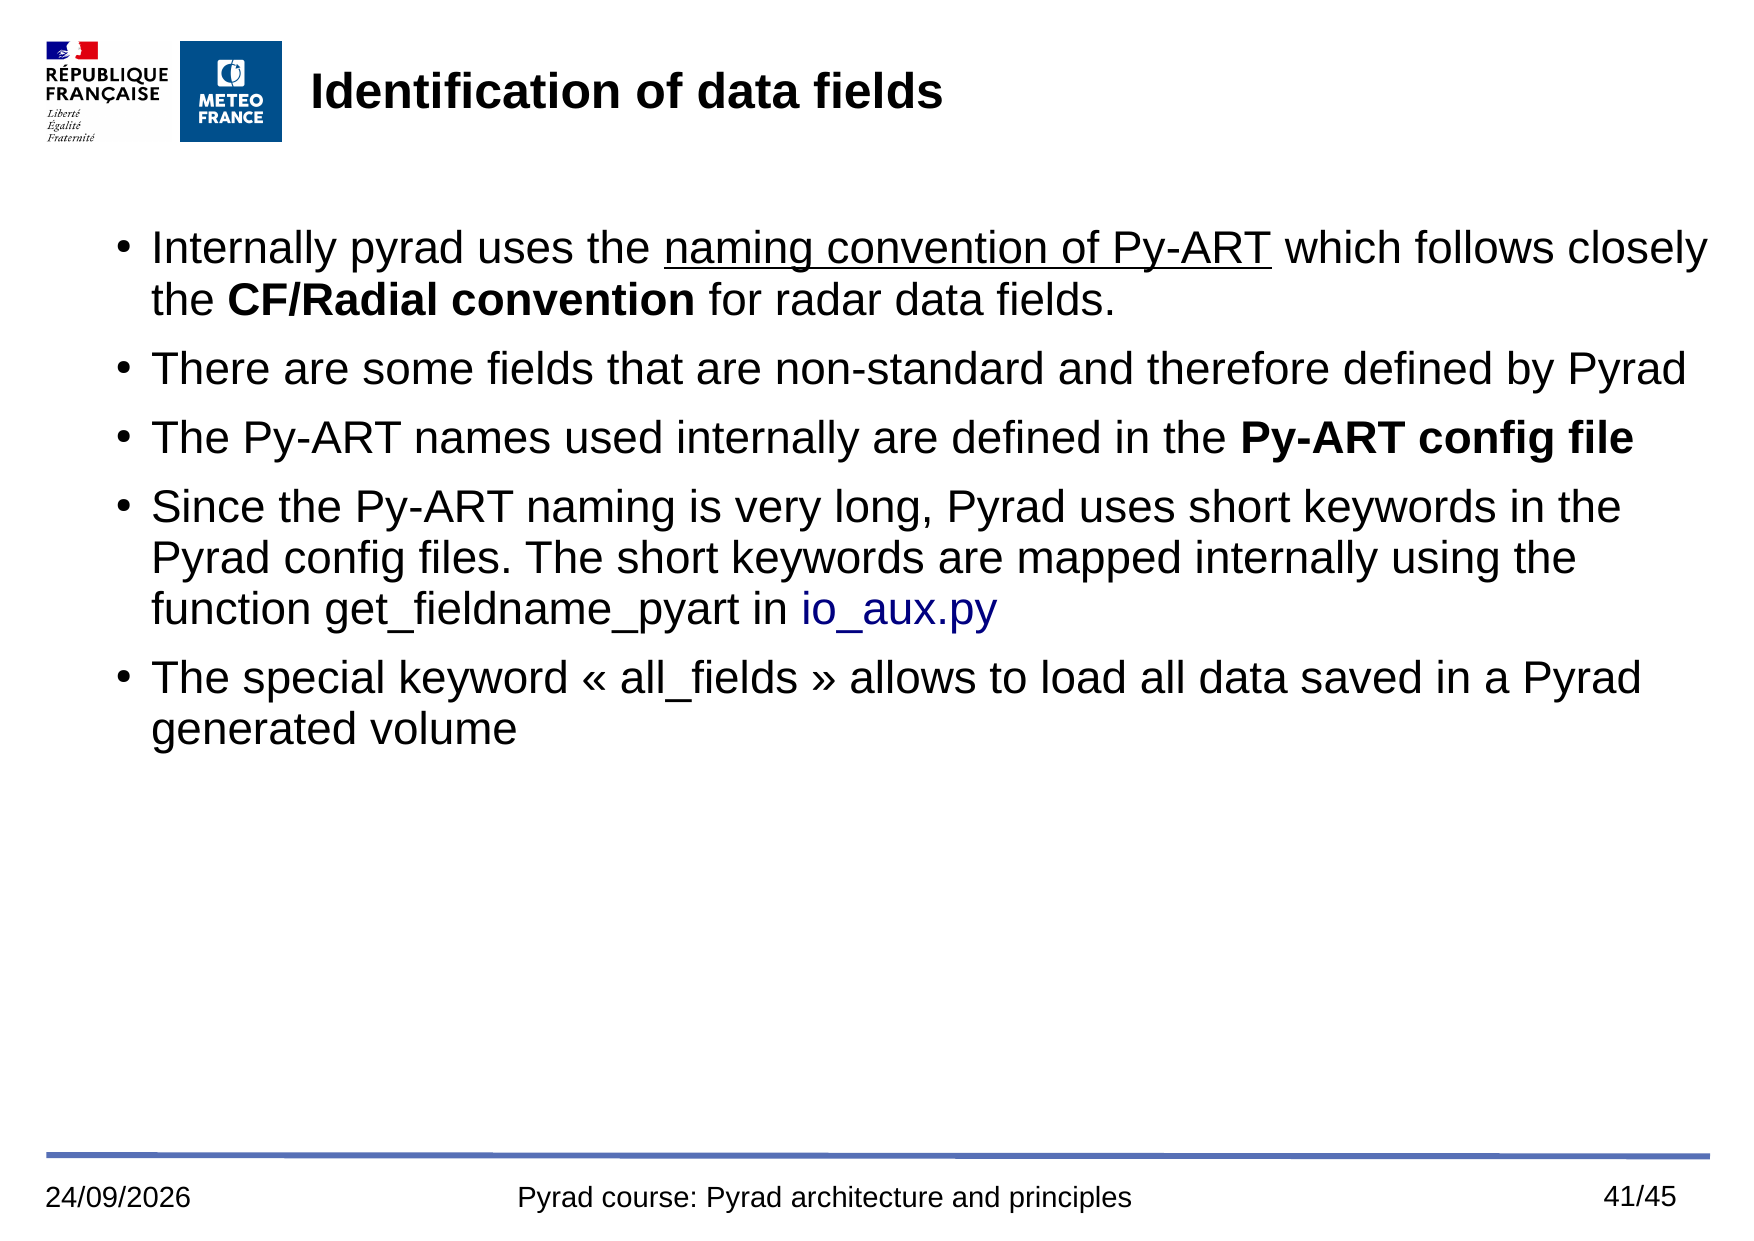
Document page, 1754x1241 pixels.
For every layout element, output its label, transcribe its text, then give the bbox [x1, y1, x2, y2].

title Identification of data fields [310, 40, 1697, 142]
picture [180, 41, 282, 142]
list Internally pyrad uses the naming convention of Py-ART which follows closely the CF/Radial convention for radar data fields. There are some fields that are non-standard and therefore defined by Pyrad The Py-ART names used internally are defined in the Py-ART config file Since the Py-ART naming is very long, Pyrad uses short keywords in the Pyrad config files. The short keywords are mapped internally using the function get_fieldname_pyart in io_aux.py The special keyword « all_fields » allows to load all data saved in a Pyrad generated volume [44, 222, 1712, 1118]
picture [46, 41, 172, 142]
